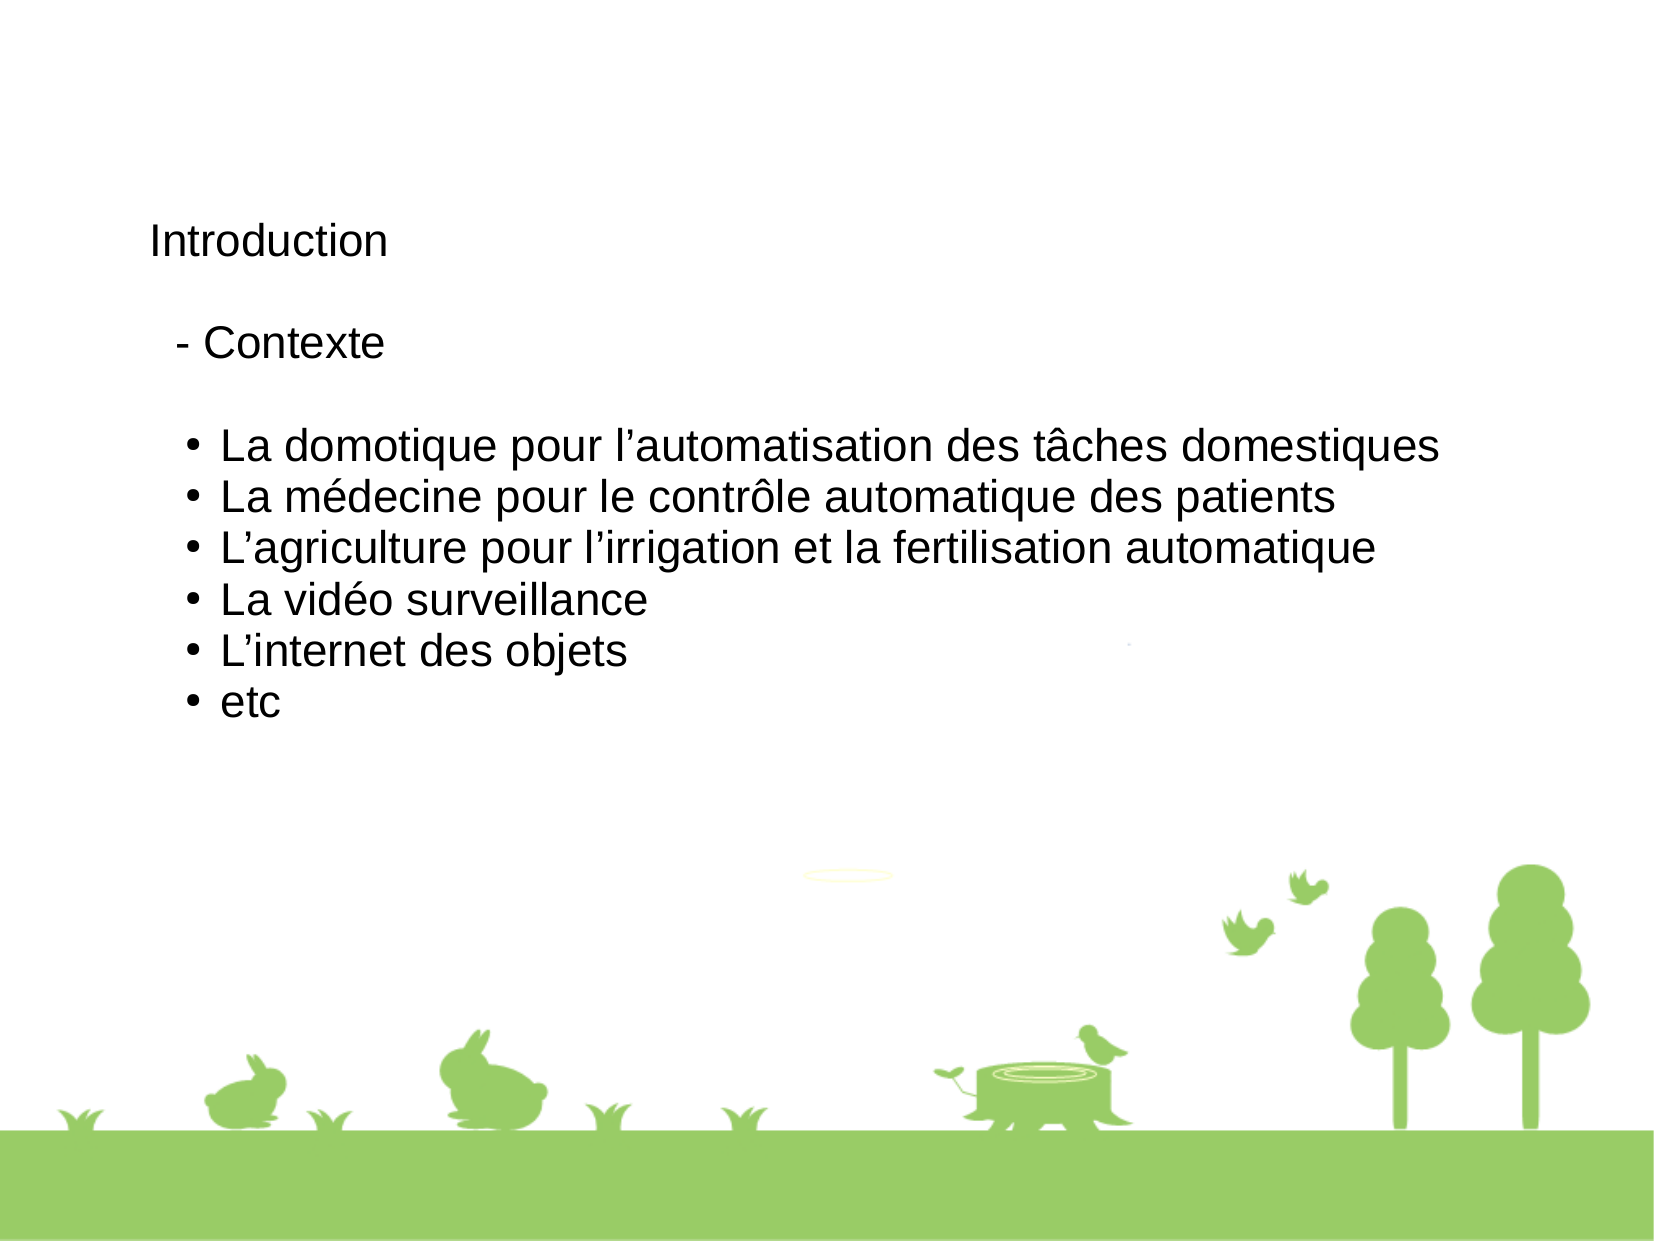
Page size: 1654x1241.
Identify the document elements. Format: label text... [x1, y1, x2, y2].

text_box Introduction - Contexte La domotique pour l’automatisation des tâches domestiques La médecine pour le contrôle automatique des patients L’agriculture pour l’irrigation et la fertilisation automatique La vidéo surveillance L’internet des objets etc [135, 105, 1546, 976]
picture [0, 0, 1654, 1241]
